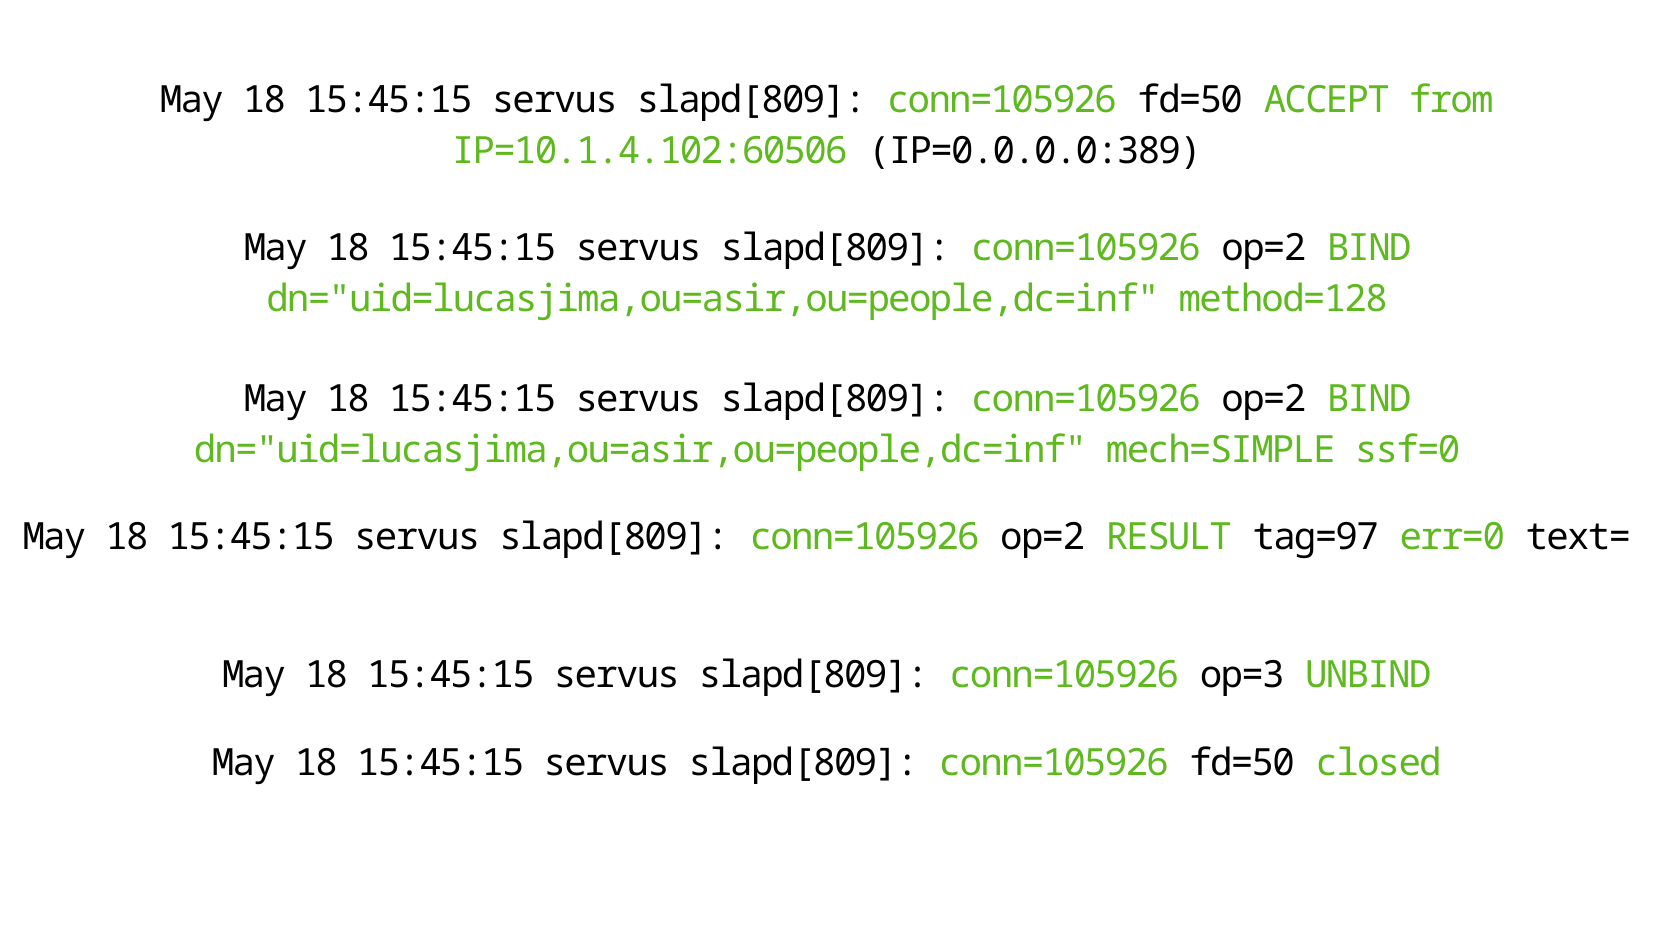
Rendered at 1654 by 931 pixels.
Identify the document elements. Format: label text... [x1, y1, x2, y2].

text_box May 18 15:45:15 servus slapd[809]: conn=105926 op=2 BIND dn="uid=lucasjima,ou=asir,ou=people,dc=inf" mech=SIMPLE ssf=0 [0, 364, 1654, 501]
text_box May 18 15:45:15 servus slapd[809]: conn=105926 op=2 RESULT tag=97 err=0 text= [0, 501, 1654, 639]
text_box May 18 15:45:15 servus slapd[809]: conn=105926 op=2 BIND dn="uid=lucasjima,ou=asir,ou=people,dc=inf" method=128 [0, 212, 1654, 364]
text_box May 18 15:45:15 servus slapd[809]: conn=105926 fd=50 ACCEPT from IP=10.1.4.102:60506 (IP=0.0.0.0:389) [0, 64, 1654, 201]
text_box May 18 15:45:15 servus slapd[809]: conn=105926 fd=50 closed [0, 728, 1654, 931]
text_box May 18 15:45:15 servus slapd[809]: conn=105926 op=3 UNBIND [0, 639, 1654, 728]
